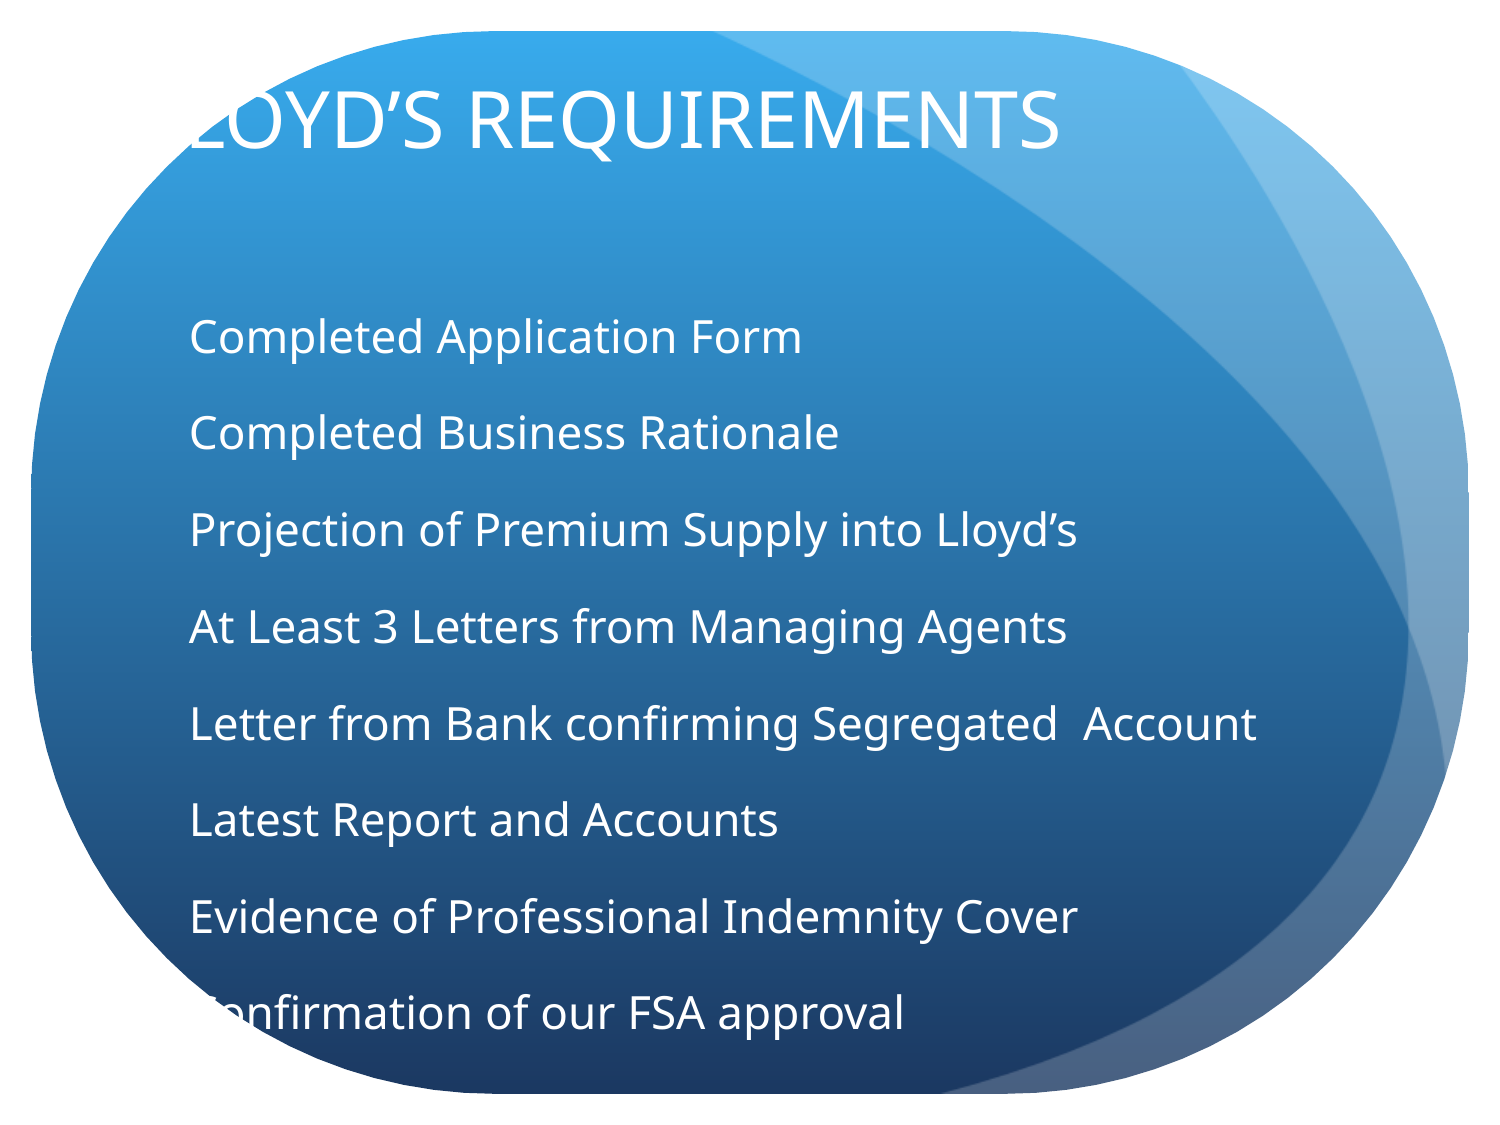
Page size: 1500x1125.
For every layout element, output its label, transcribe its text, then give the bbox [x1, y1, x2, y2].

list Completed Application Form Completed Business Rationale Projection of Premium Supply into Lloyd’s At Least 3 Letters from Managing Agents Letter from Bank confirming Segregated Account Latest Report and Accounts Evidence of Professional Indemnity Cover Confirmation of our FSA approval [127, 299, 1372, 991]
picture [24, 30, 1473, 1094]
title LLOYD’S REQUIREMENTS [127, 62, 1372, 234]
